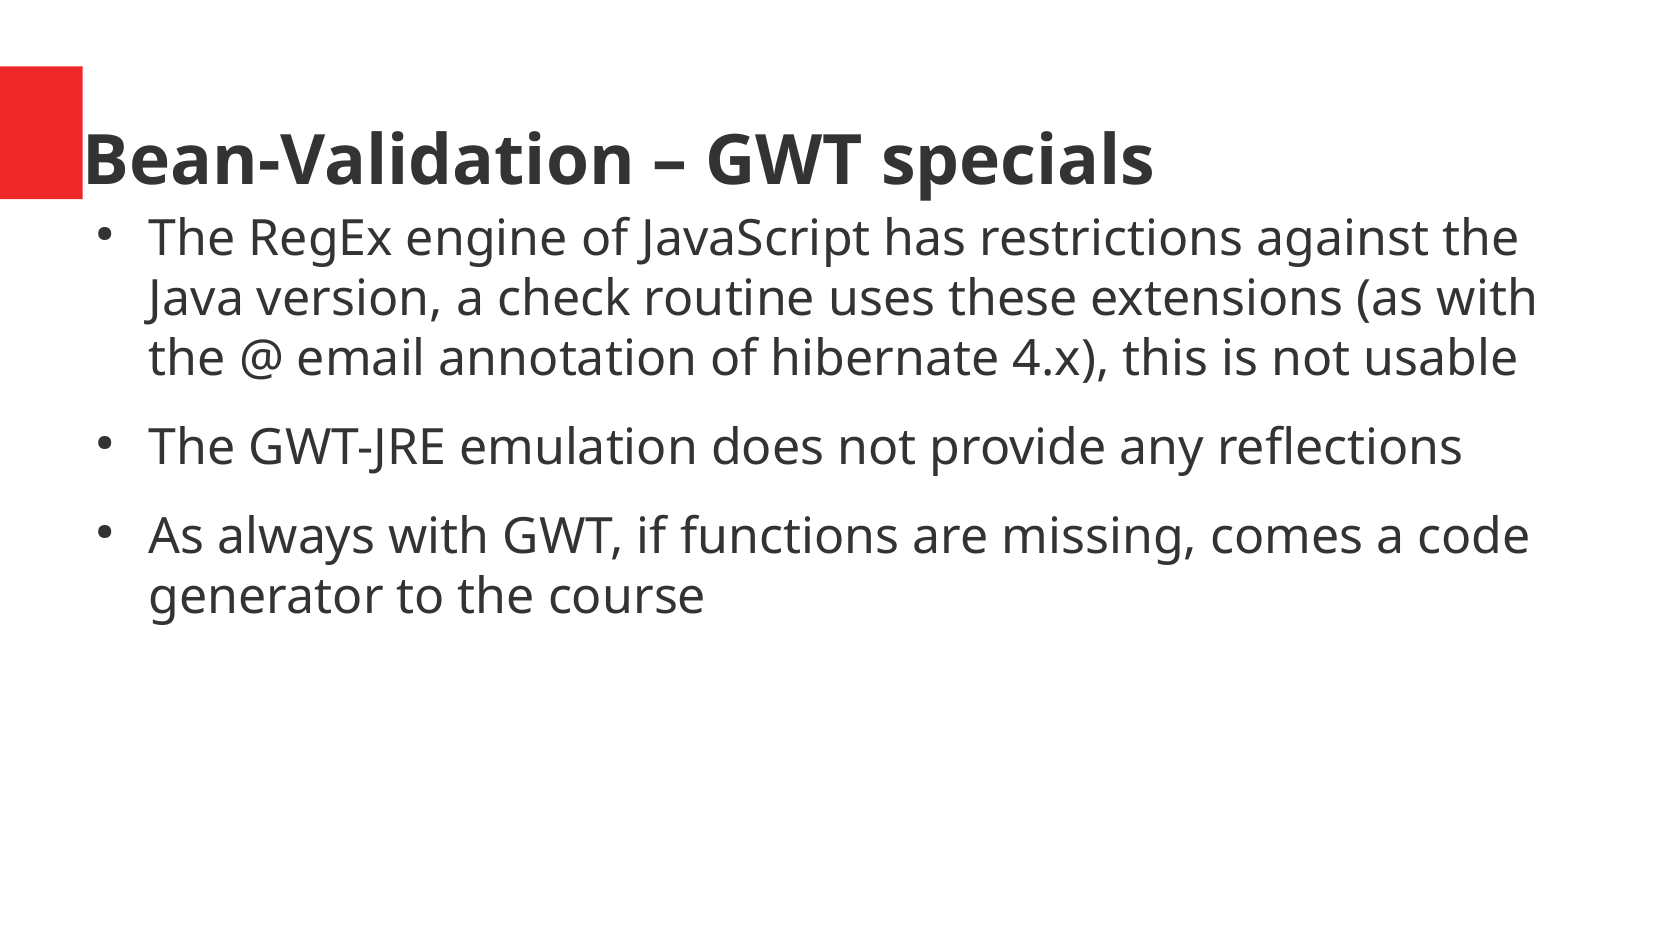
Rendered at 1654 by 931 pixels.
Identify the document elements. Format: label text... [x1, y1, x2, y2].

title Bean-Validation – GWT specials [82, 0, 1607, 237]
list The RegEx engine of JavaScript has restrictions against the Java version, a check routine uses these extensions (as with the @ email annotation of hibernate 4.x), this is not usable The GWT-JRE emulation does not provide any reflections As always with GWT, if functions are missing, comes a code generator to the course [78, 205, 1567, 804]
